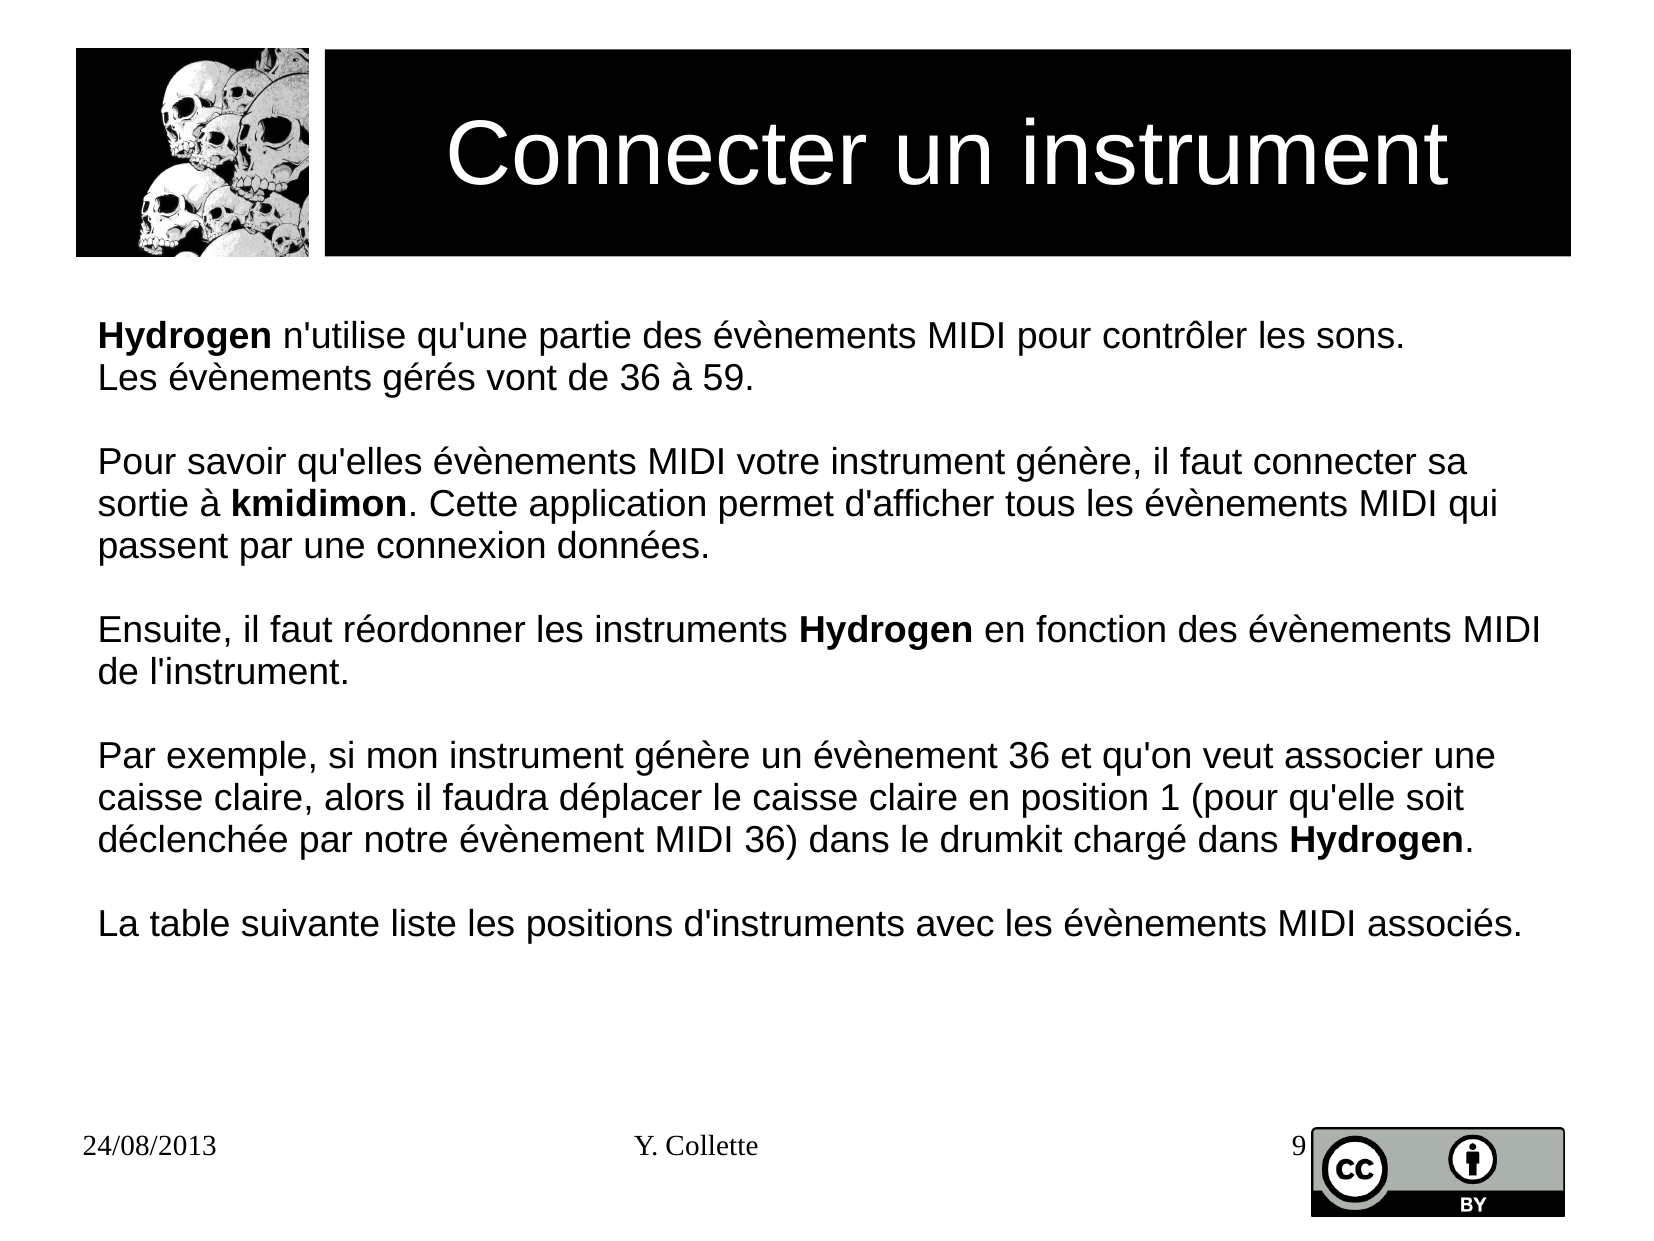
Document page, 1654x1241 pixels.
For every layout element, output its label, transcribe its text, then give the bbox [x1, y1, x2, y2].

picture [1311, 1127, 1565, 1217]
text_box Hydrogen n'utilise qu'une partie des évènements MIDI pour contrôler les sons. Les évènements gérés vont de 36 à 59. Pour savoir qu'elles évènements MIDI votre instrument génère, il faut connecter sa sortie à kmidimon. Cette application permet d'afficher tous les évènements MIDI qui passent par une connexion données. Ensuite, il faut réordonner les instruments Hydrogen en fonction des évènements MIDI de l'instrument. Par exemple, si mon instrument génère un évènement 36 et qu'on veut associer une caisse claire, alors il faudra déplacer le caisse claire en position 1 (pour qu'elle soit déclenchée par notre évènement MIDI 36) dans le drumkit chargé dans Hydrogen. La table suivante liste les positions d'instruments avec les évènements MIDI associés. [82, 307, 1571, 952]
title Connecter un instrument [324, 49, 1571, 257]
picture [76, 48, 309, 257]
